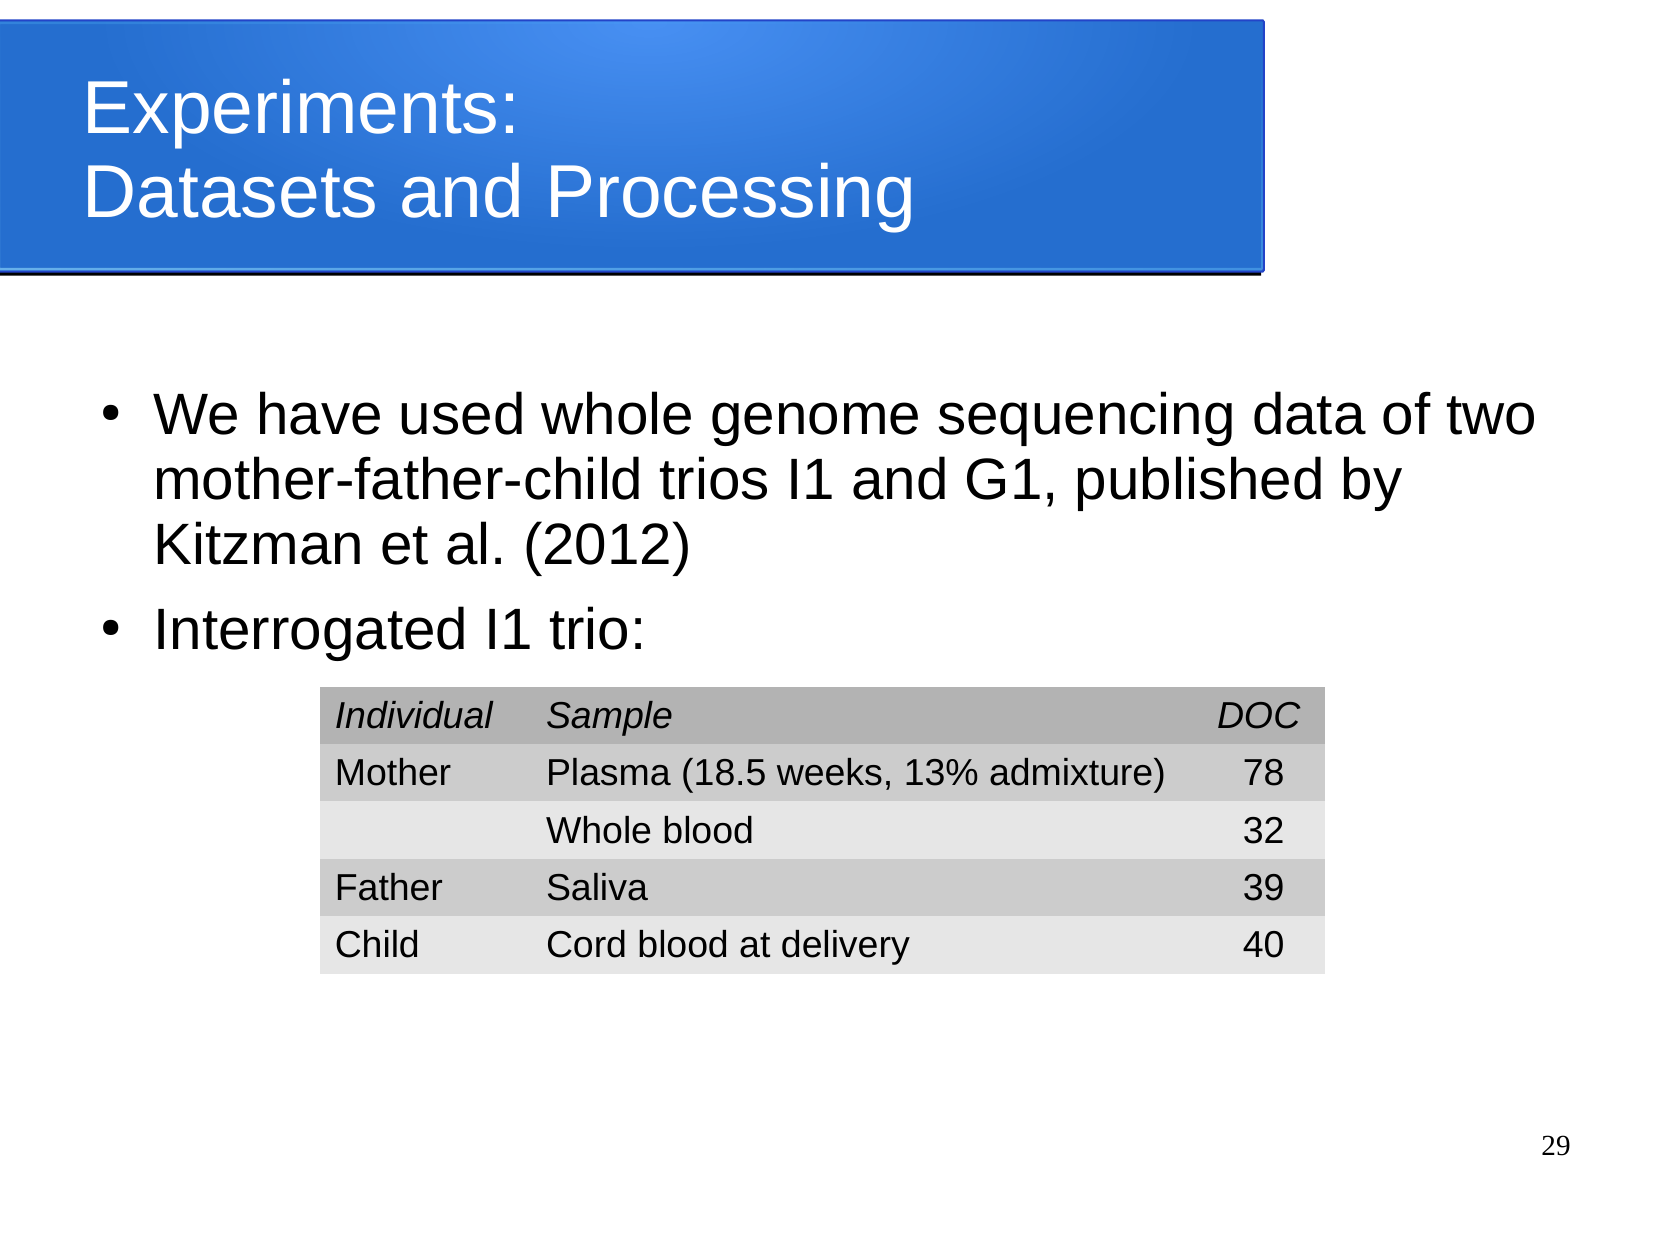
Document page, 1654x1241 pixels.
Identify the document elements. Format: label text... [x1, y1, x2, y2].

table_cell 40 [1202, 916, 1325, 974]
table_cell Plasma (18.5 weeks, 13% admixture) [531, 744, 1202, 801]
table_cell 39 [1202, 859, 1325, 916]
list We have used whole genome sequencing data of two mother-father-child trios I1 and G1, published by Kitzman et al. (2012) Interrogated I1 trio: [82, 381, 1571, 1102]
table_cell Mother [320, 744, 531, 801]
table_header Sample [531, 687, 1202, 744]
table_cell [320, 801, 531, 859]
table_header Individual [320, 687, 531, 744]
table_header DOC [1202, 687, 1325, 744]
table_cell Father [320, 859, 531, 916]
table_cell 32 [1202, 801, 1325, 859]
title Experiments: Datasets and Processing [82, 47, 1235, 252]
table_cell Child [320, 916, 531, 974]
table_cell 78 [1202, 744, 1325, 801]
table_cell Cord blood at delivery [531, 916, 1202, 974]
table_cell Saliva [531, 859, 1202, 916]
table_cell Whole blood [531, 801, 1202, 859]
